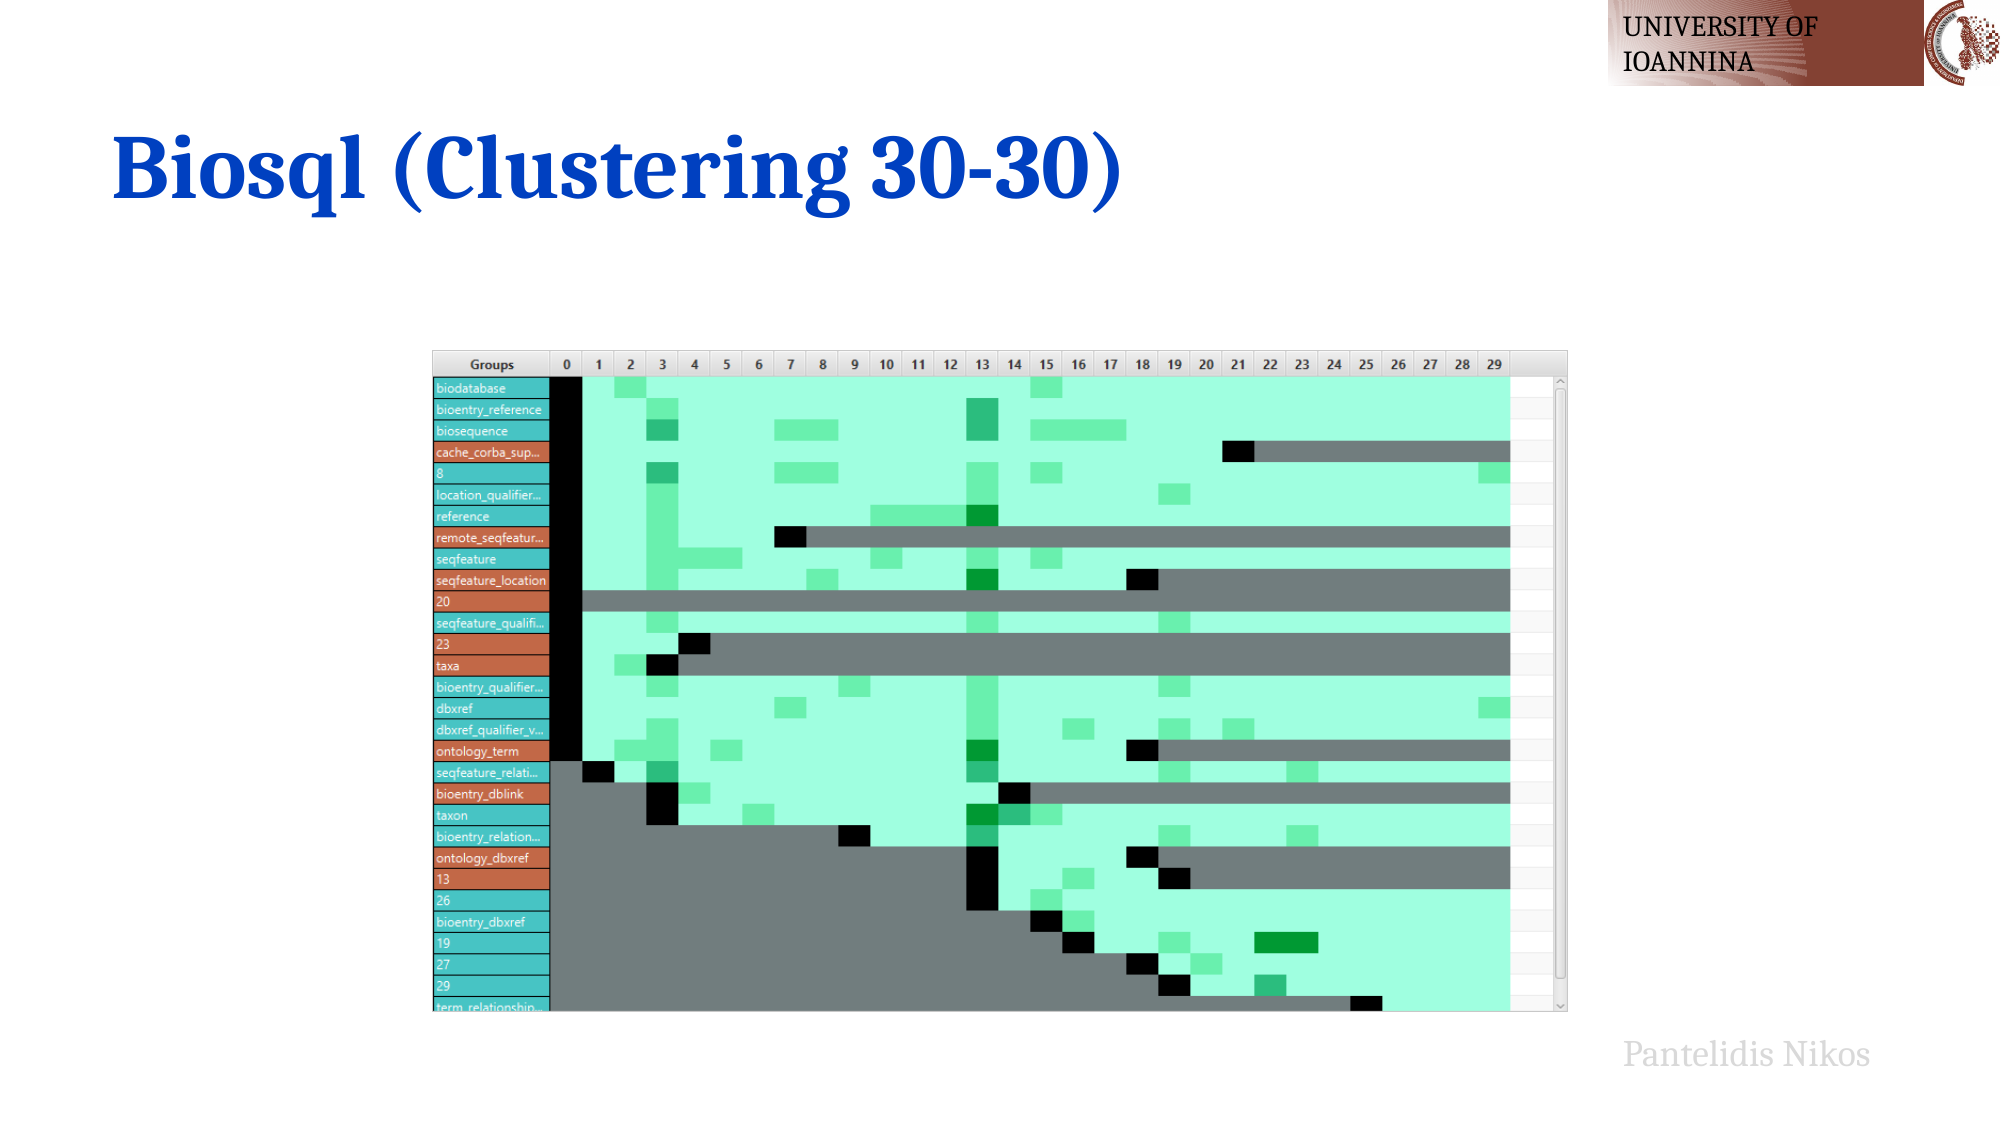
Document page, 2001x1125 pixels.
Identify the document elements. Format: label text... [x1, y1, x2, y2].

text_box Biosql (Clustering 30-30) [96, 112, 1428, 225]
picture [1924, 0, 2001, 86]
picture [432, 350, 1568, 1012]
